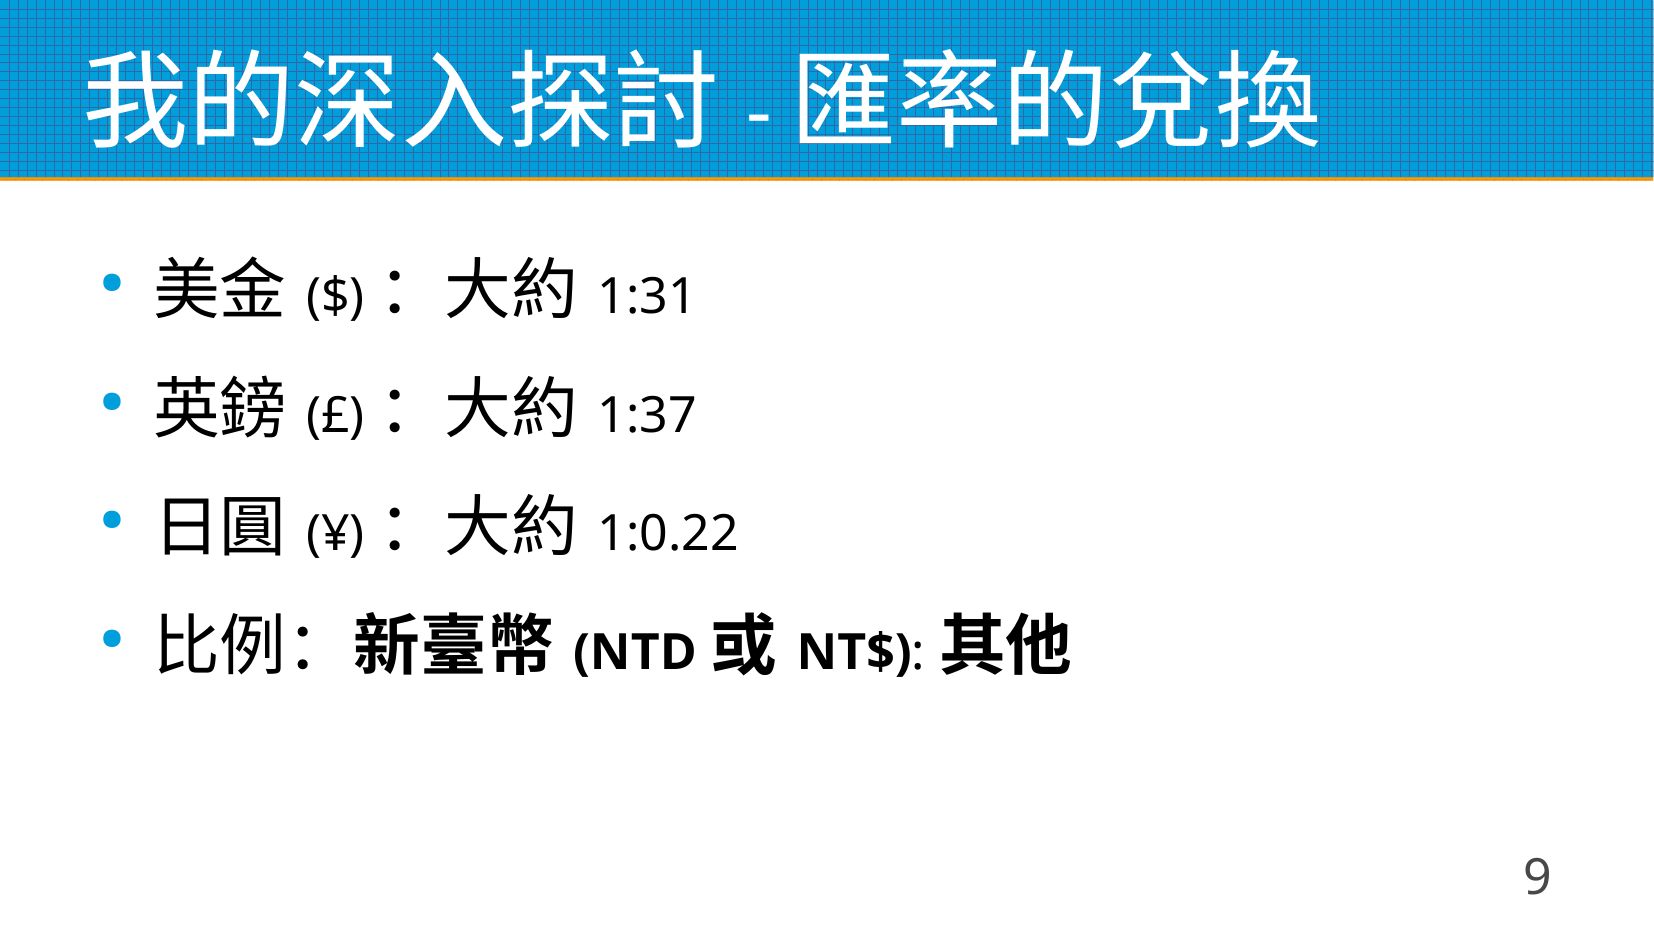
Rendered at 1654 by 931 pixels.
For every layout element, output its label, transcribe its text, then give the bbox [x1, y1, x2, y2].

title 我的深入探討-匯率的兌換 [82, 14, 1571, 171]
list 美金($)：大約1:31 英鎊(£)：大約1:37 日圓(¥)：大約1:0.22 比例：新臺幣(NTD或NT$):其他 [82, 236, 1563, 811]
